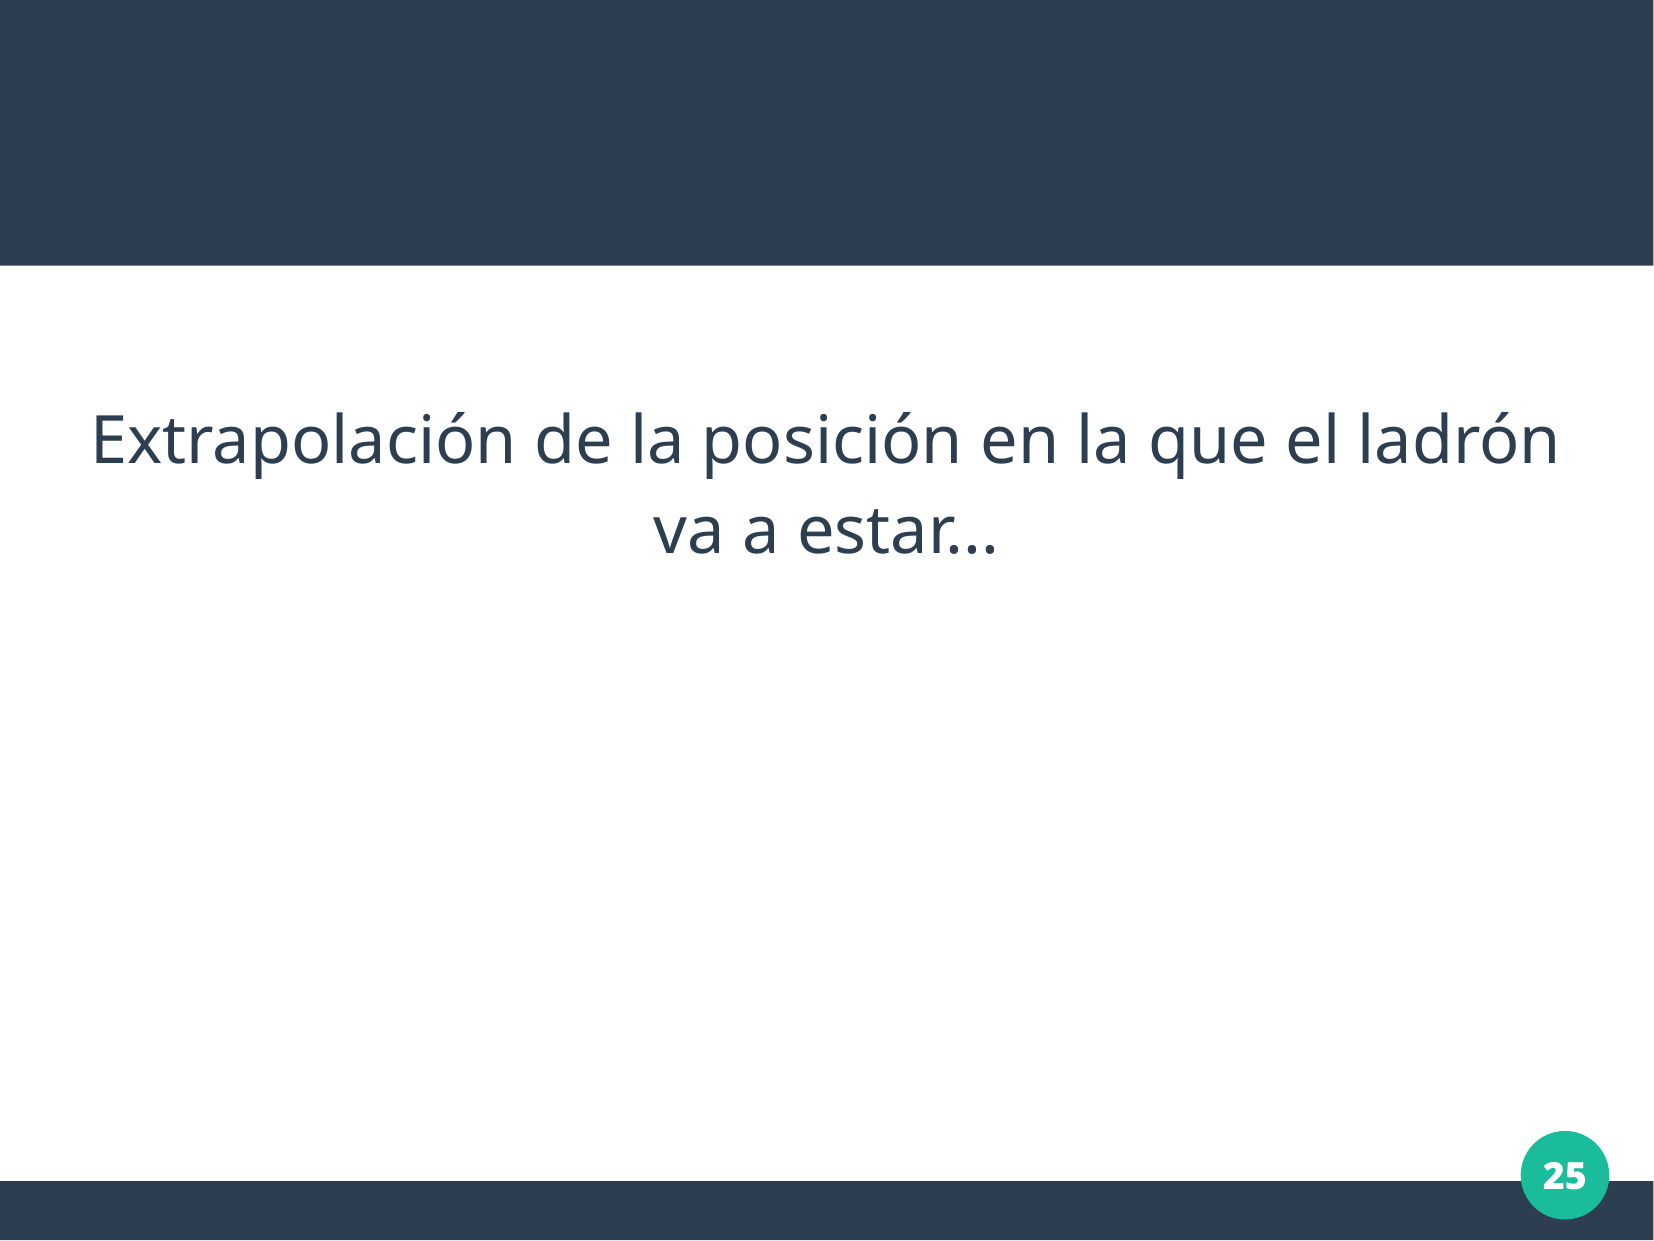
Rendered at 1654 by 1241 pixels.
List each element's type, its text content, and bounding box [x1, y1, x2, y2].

subtitle Extrapolación de la posición en la que el ladrón va a estar... [59, 118, 1595, 848]
